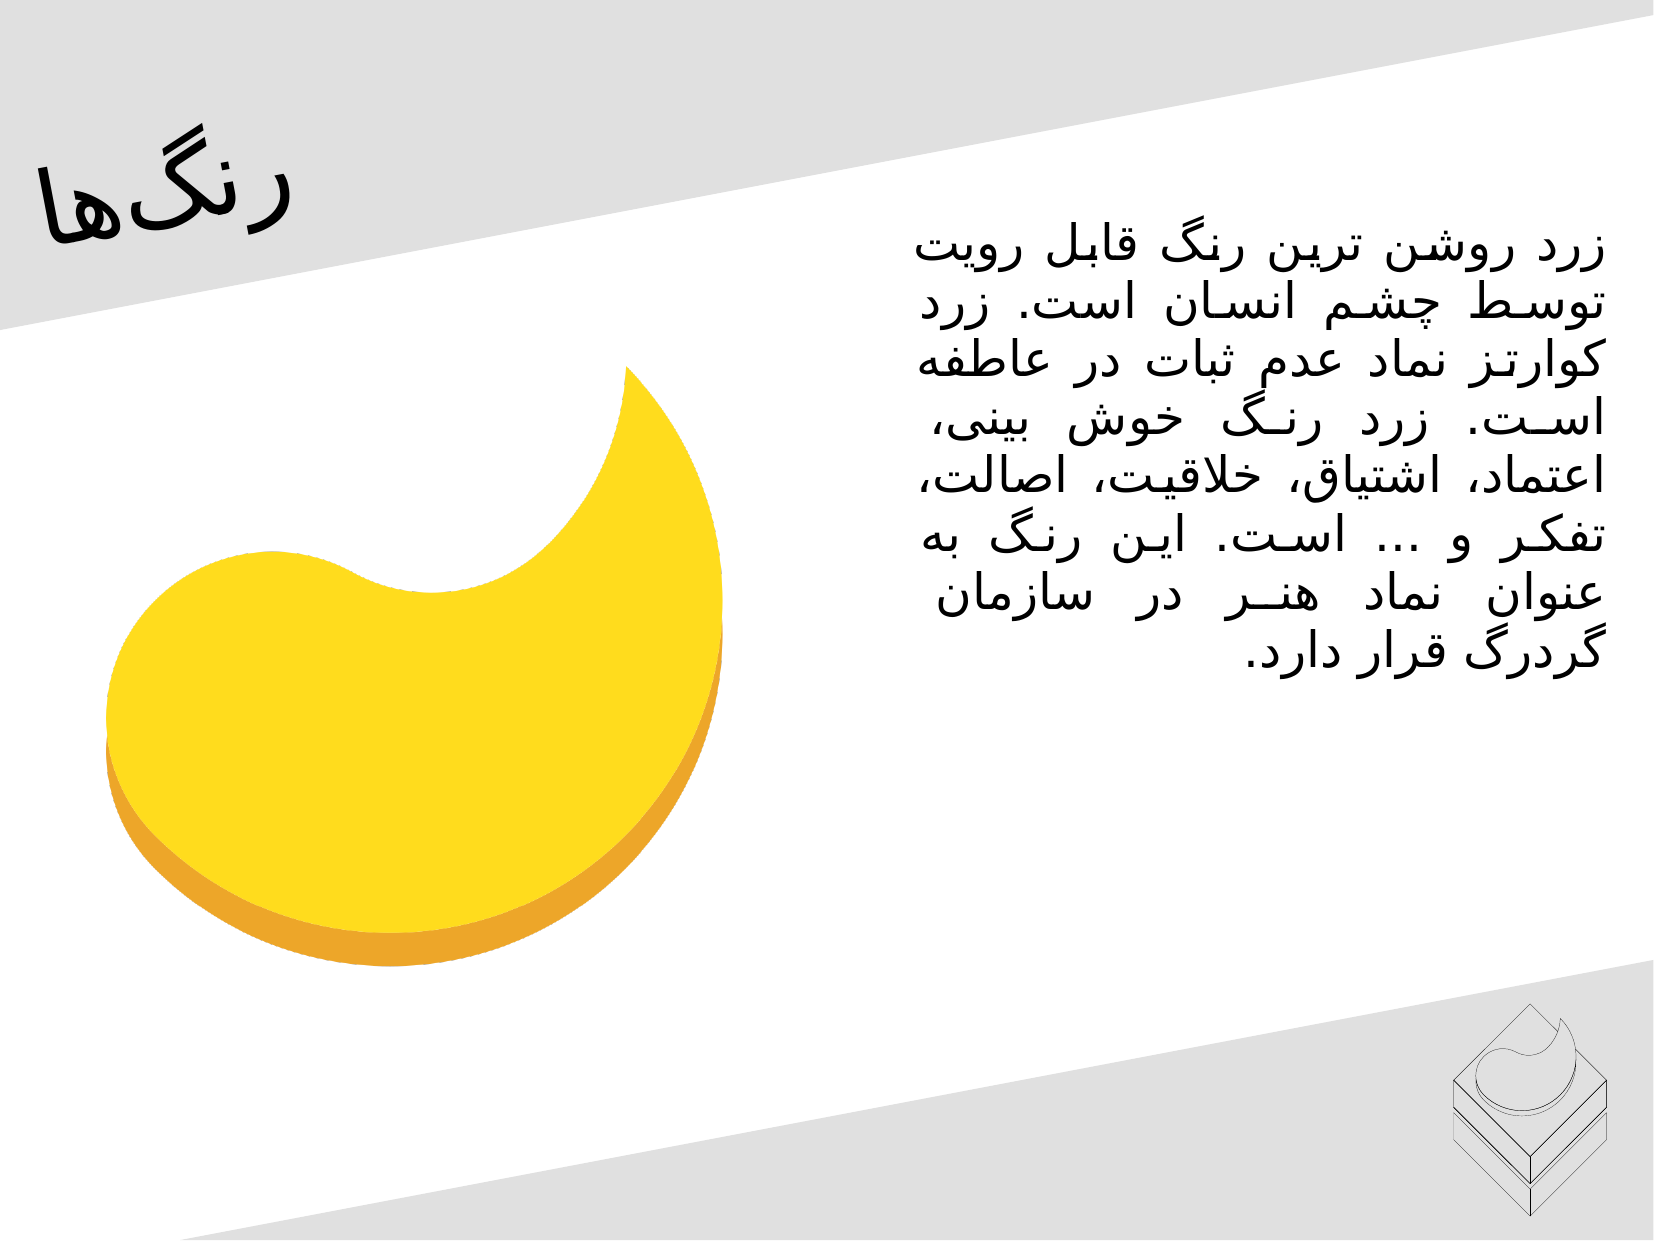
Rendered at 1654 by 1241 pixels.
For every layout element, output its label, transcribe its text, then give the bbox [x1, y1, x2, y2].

picture [106, 365, 910, 1241]
title رنگ‌ها [16, 0, 1518, 315]
list زرد روشن ترین رنگ قابل رویت توسط چشم انسان است. زرد کوارتز نماد عدم ثبات در عاطفه است. زرد رنگ خوش بینی، اعتماد، اشتیاق، خلاقیت، اصالت، تفکر و ... است. این رنگ به عنوان نماد هنر در سازمان گردرگ قرار دارد. [909, 213, 1607, 933]
